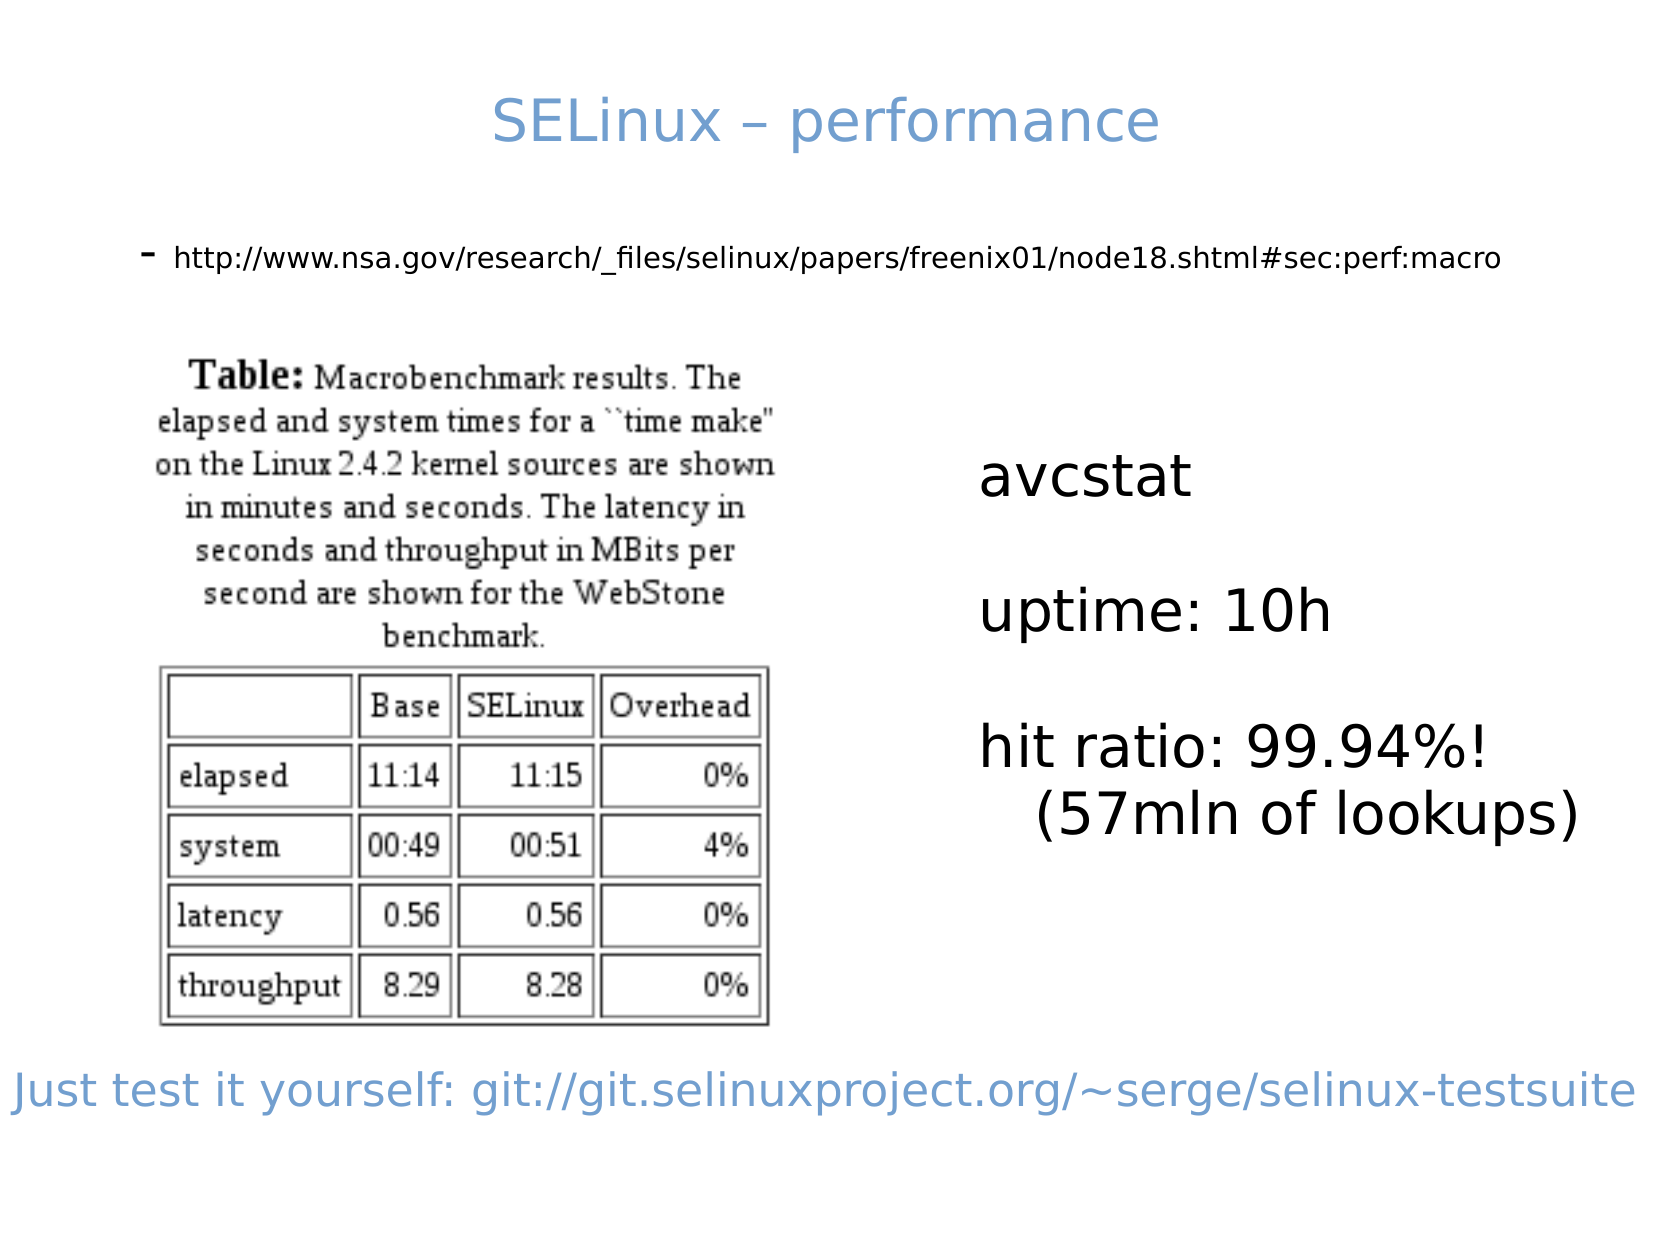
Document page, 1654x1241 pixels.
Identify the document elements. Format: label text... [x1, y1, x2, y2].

text_box - http://www.nsa.gov/research/_files/selinux/papers/freenix01/node18.shtml#sec:perf:macro [49, 214, 1517, 323]
picture [144, 344, 789, 1051]
text_box Just test it yourself: git://git.selinuxproject.org/~serge/selinux-testsuite [0, 1056, 1654, 1125]
text_box SELinux – performance [476, 79, 1177, 163]
text_box avcstat uptime: 10h hit ratio: 99.94%! (57mln of lookups) [964, 435, 1596, 857]
